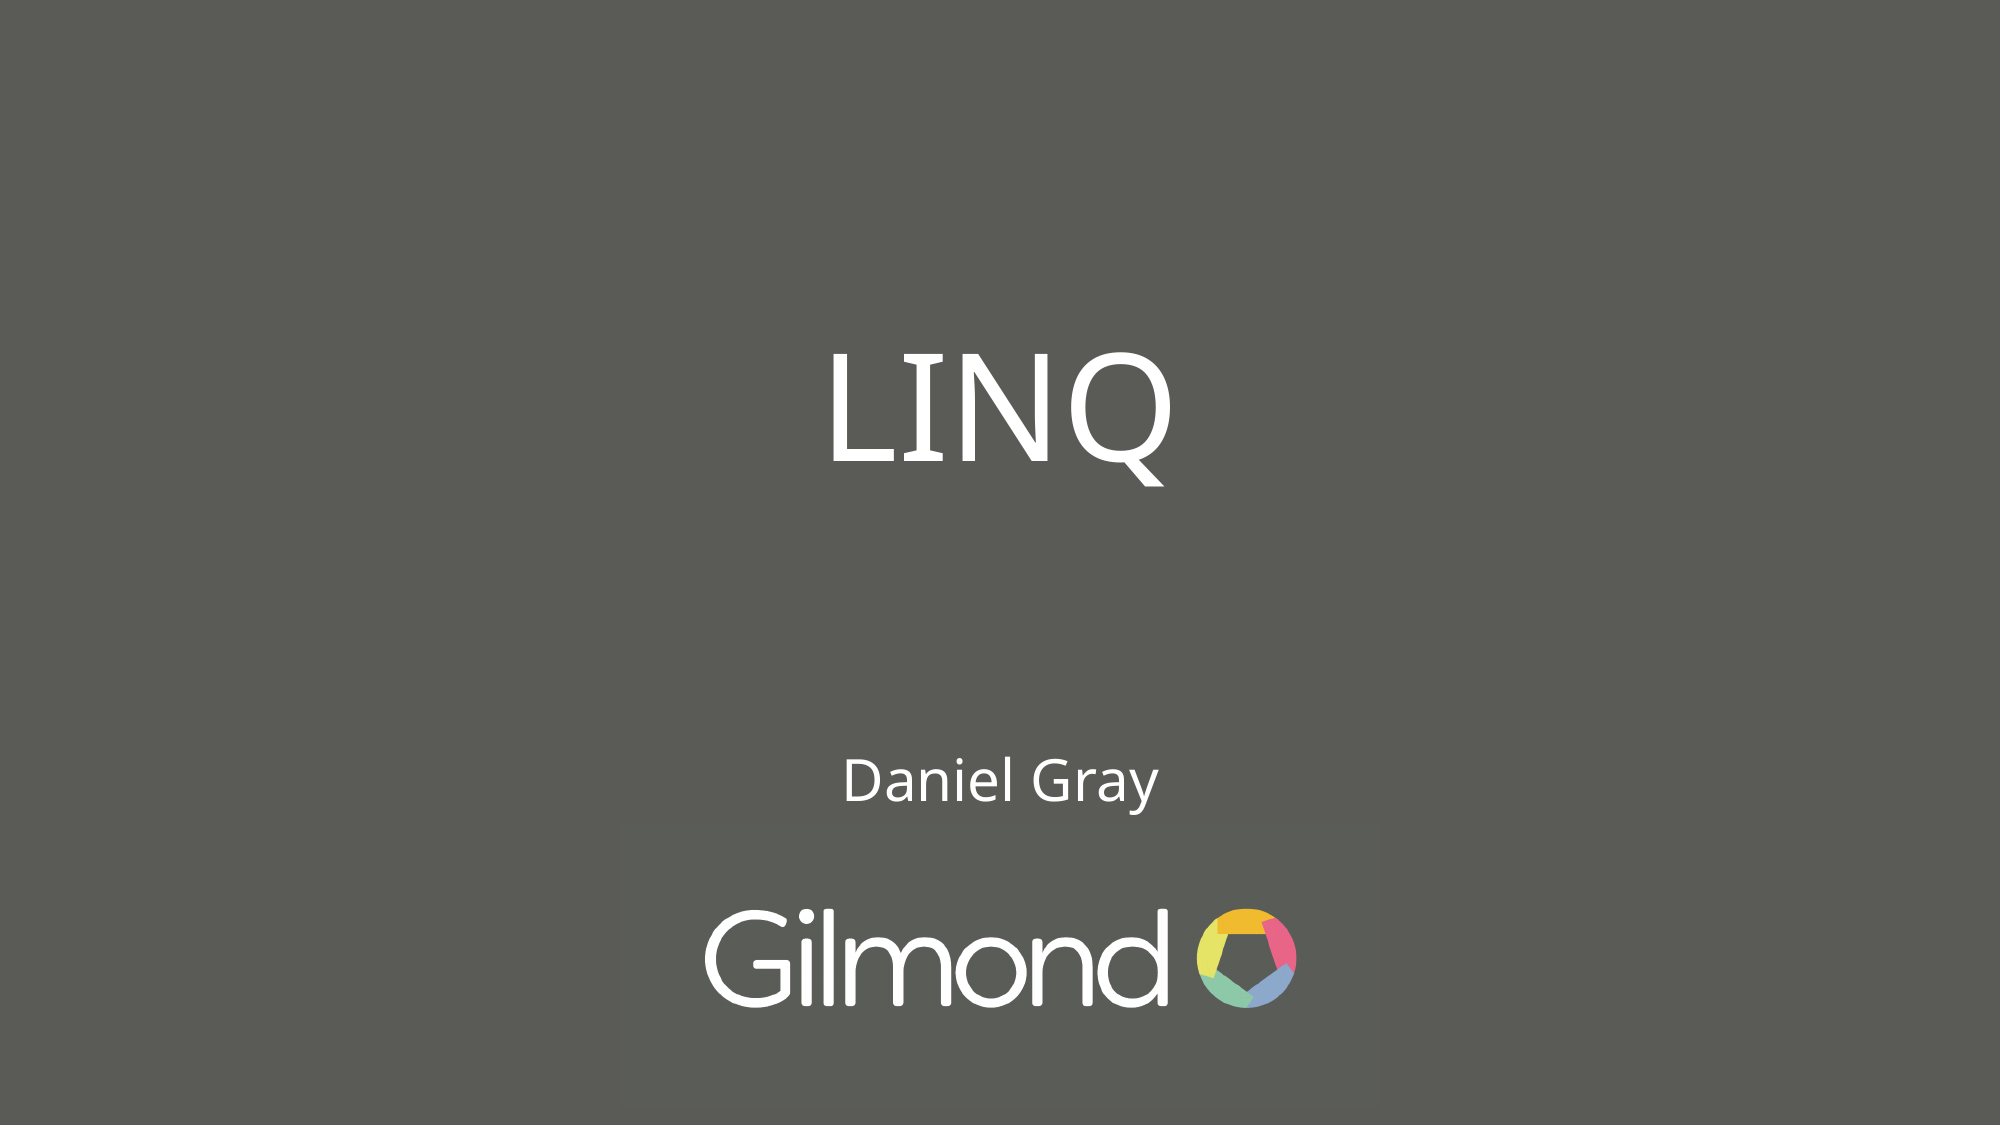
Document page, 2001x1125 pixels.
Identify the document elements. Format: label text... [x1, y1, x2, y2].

subtitle LINQ [249, 211, 1750, 581]
picture [620, 824, 1380, 1108]
subtitle Daniel Gray [249, 581, 1750, 985]
